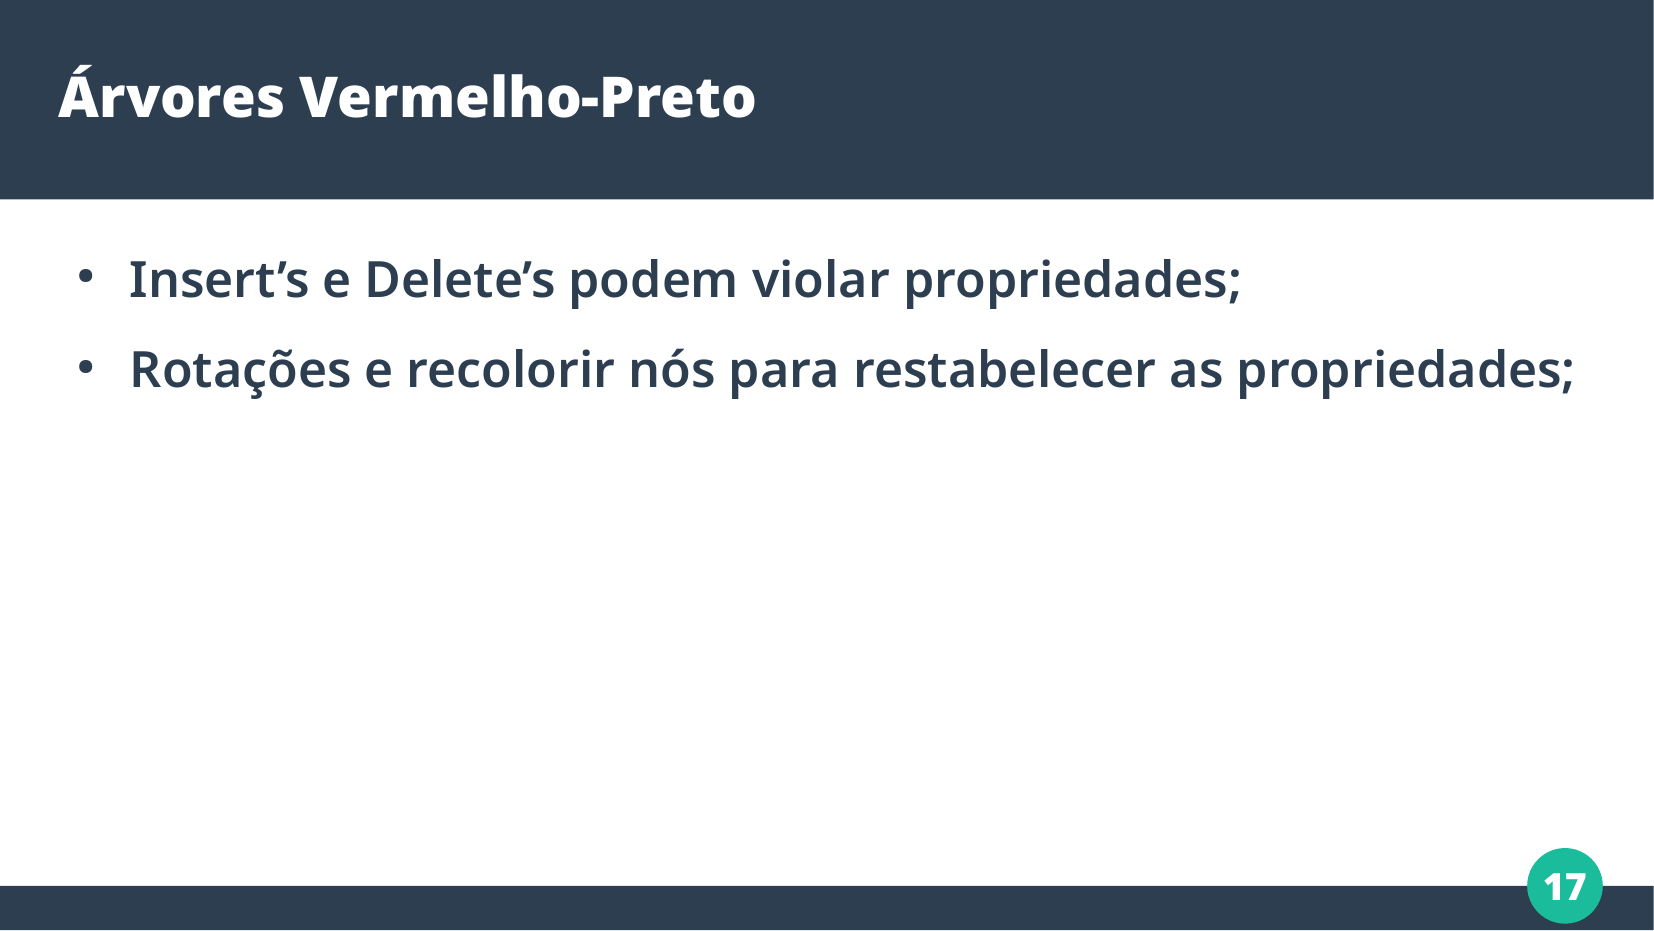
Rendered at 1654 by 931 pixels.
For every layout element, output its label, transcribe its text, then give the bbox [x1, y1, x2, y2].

list Insert’s e Delete’s podem violar propriedades; Rotações e recolorir nós para restabelecer as propriedades; [59, 243, 1595, 864]
title Árvores Vermelho-Preto [59, 37, 1595, 156]
